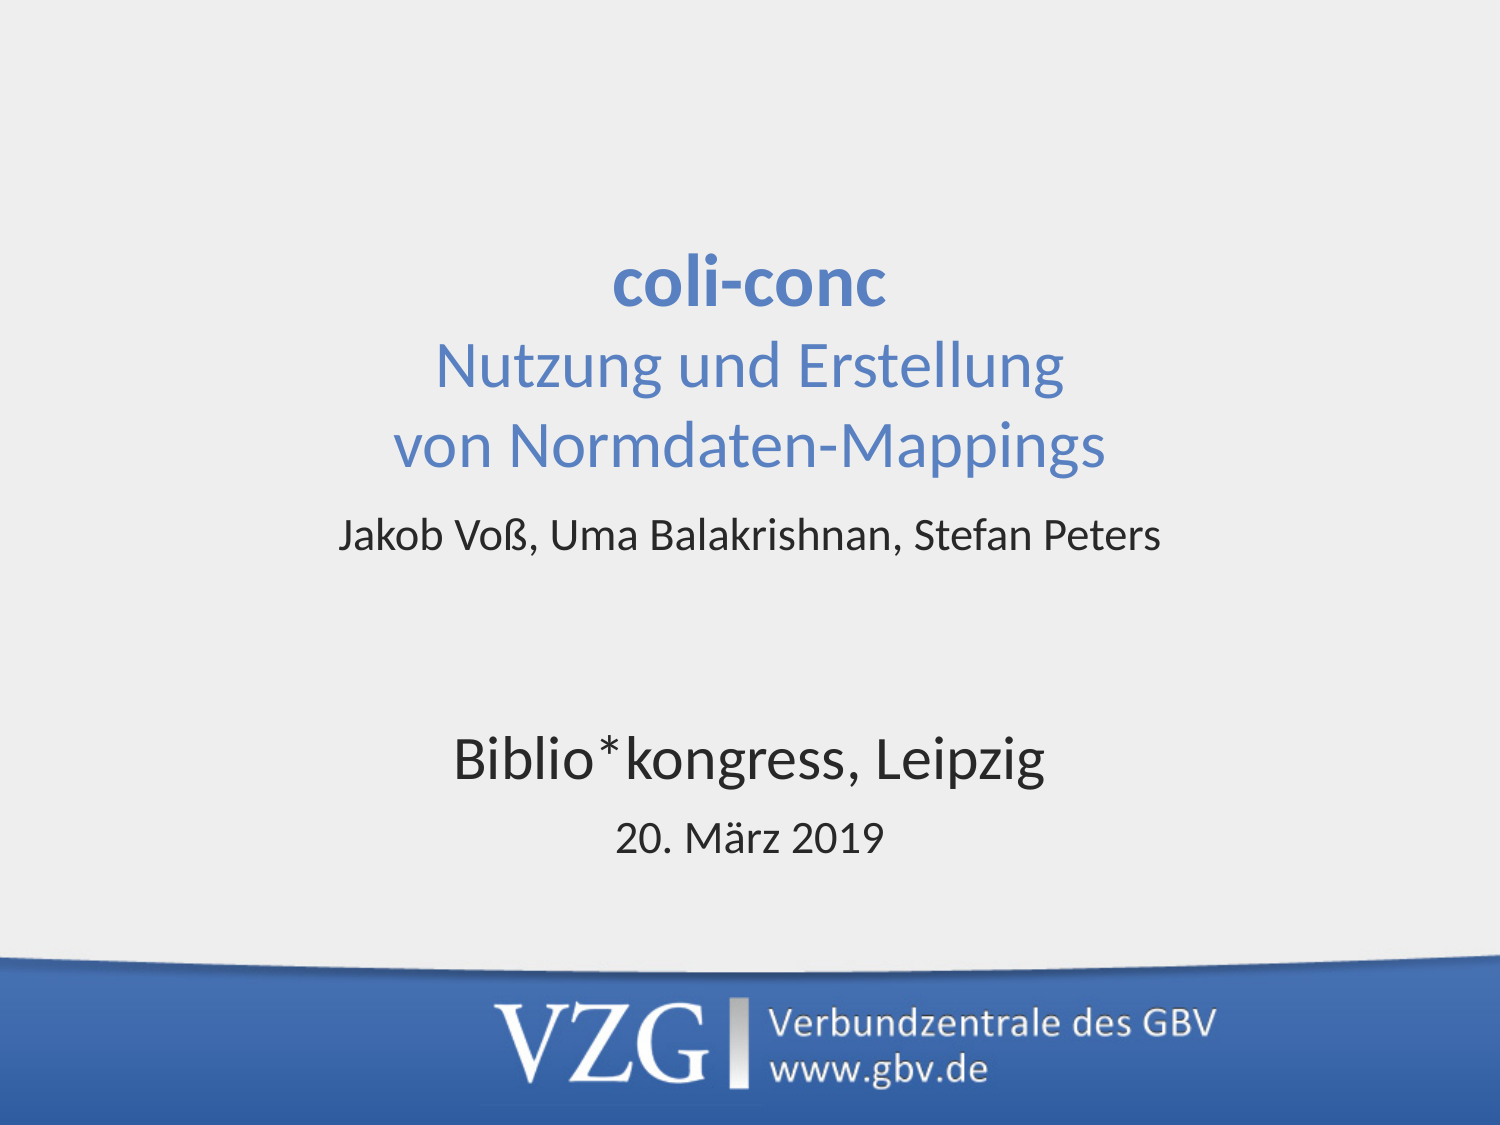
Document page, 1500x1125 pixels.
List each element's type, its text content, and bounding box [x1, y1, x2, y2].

picture [0, 0, 1500, 1125]
list Jakob Voß, Uma Balakrishnan, Stefan Peters Biblio*kongress, Leipzig 20. März 2019 [75, 496, 1426, 875]
title coli-conc Nutzung und Erstellung von Normdaten-Mappings [75, 223, 1426, 489]
